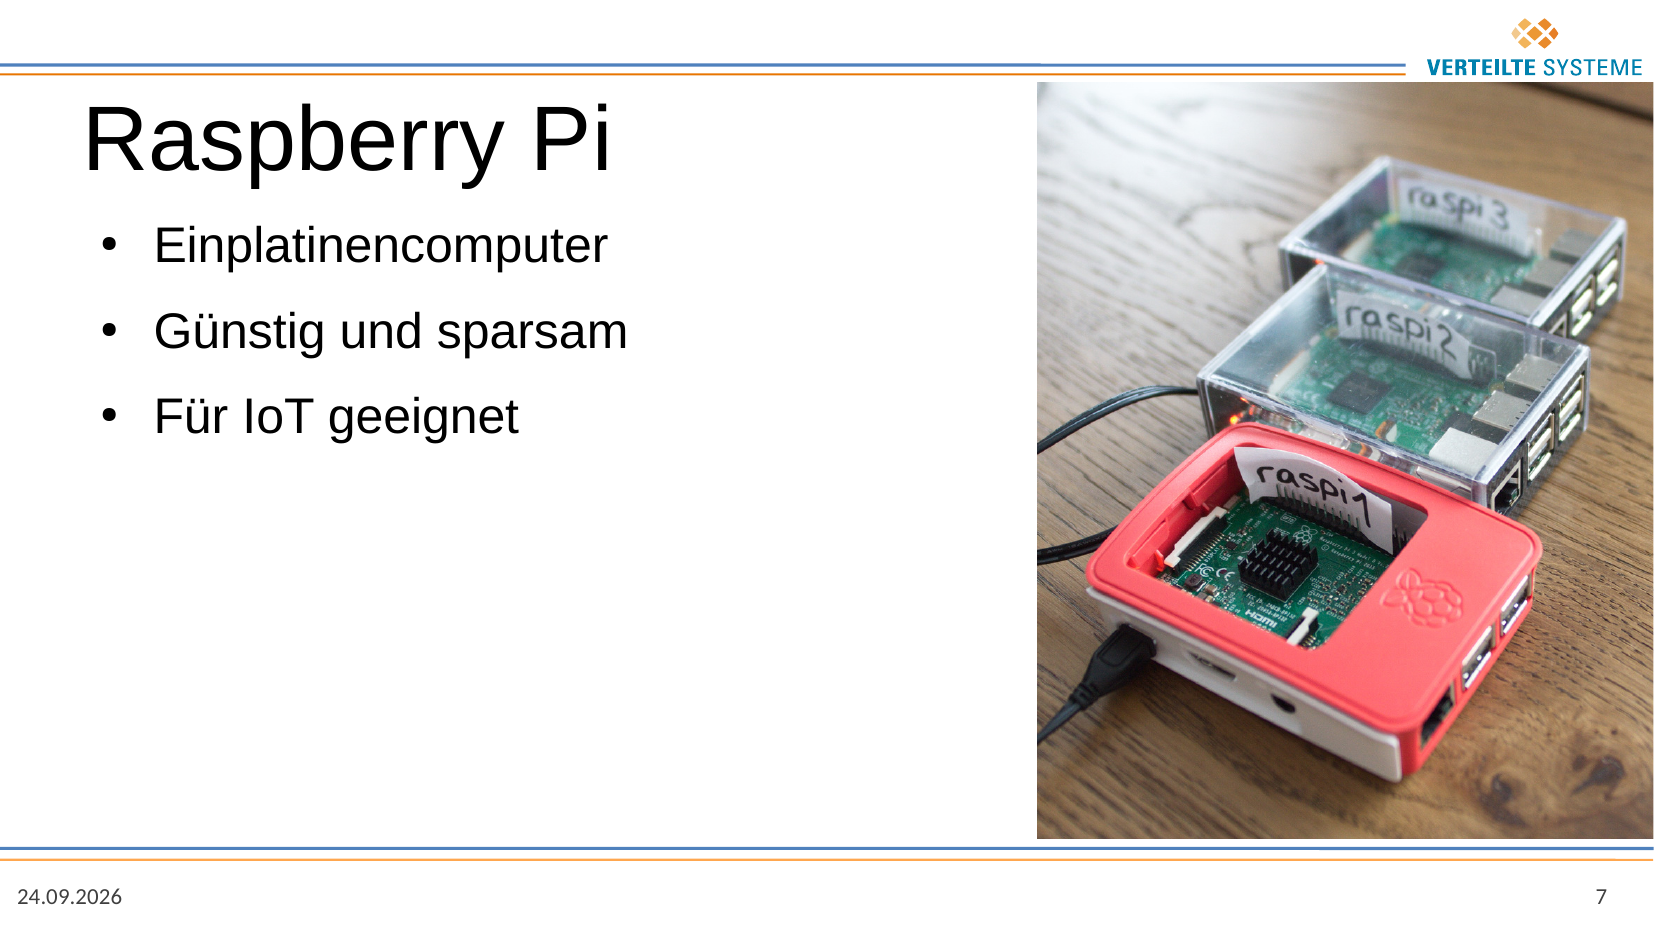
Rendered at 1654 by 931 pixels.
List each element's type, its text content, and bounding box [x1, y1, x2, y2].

list Einplatinencomputer Günstig und sparsam Für IoT geeignet [82, 217, 886, 758]
picture [1037, 82, 1654, 839]
title Raspberry Pi [82, 60, 875, 216]
